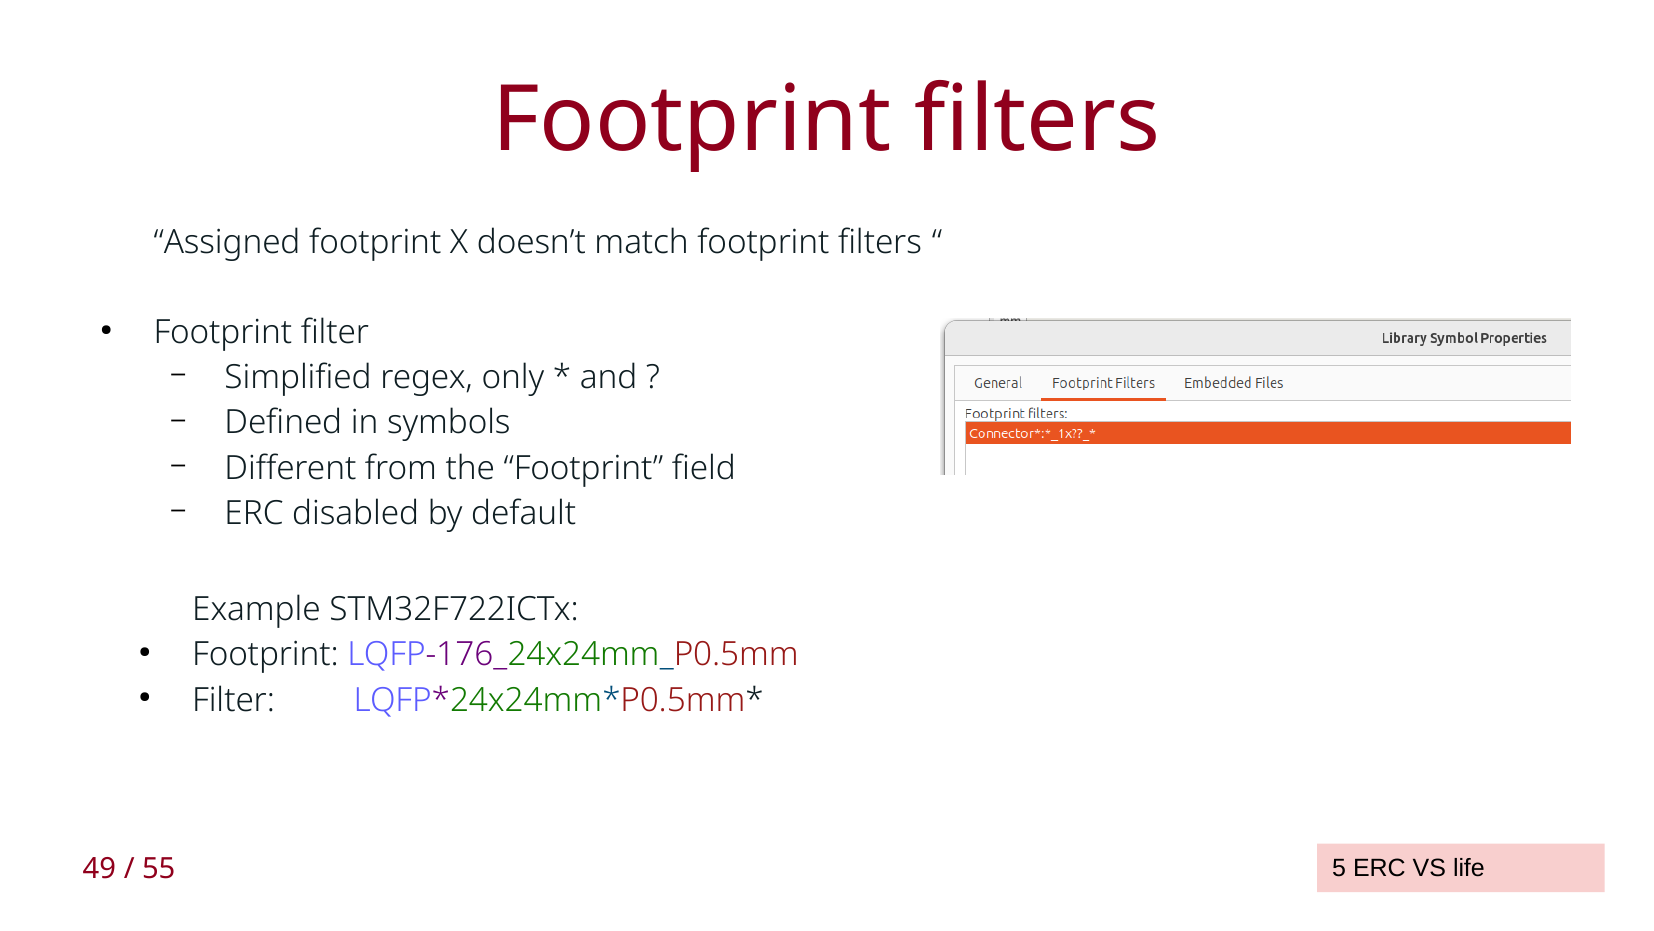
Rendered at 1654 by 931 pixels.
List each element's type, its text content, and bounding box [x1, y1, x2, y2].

title Footprint filters [82, 37, 1571, 193]
list Example STM32F722ICTx: Footprint: LQFP-176_24x24mm_P0.5mm Filter: LQFP*24x24mm*P0.5mm* [121, 585, 1302, 770]
picture [940, 318, 1571, 475]
text_box 5 ERC VS life [1317, 843, 1605, 893]
list “Assigned footprint X doesn’t match footprint filters “ Footprint filter Simplified regex, only * and ? Defined in symbols Different from the “Footprint” field ERC disabled by default [82, 217, 1002, 558]
